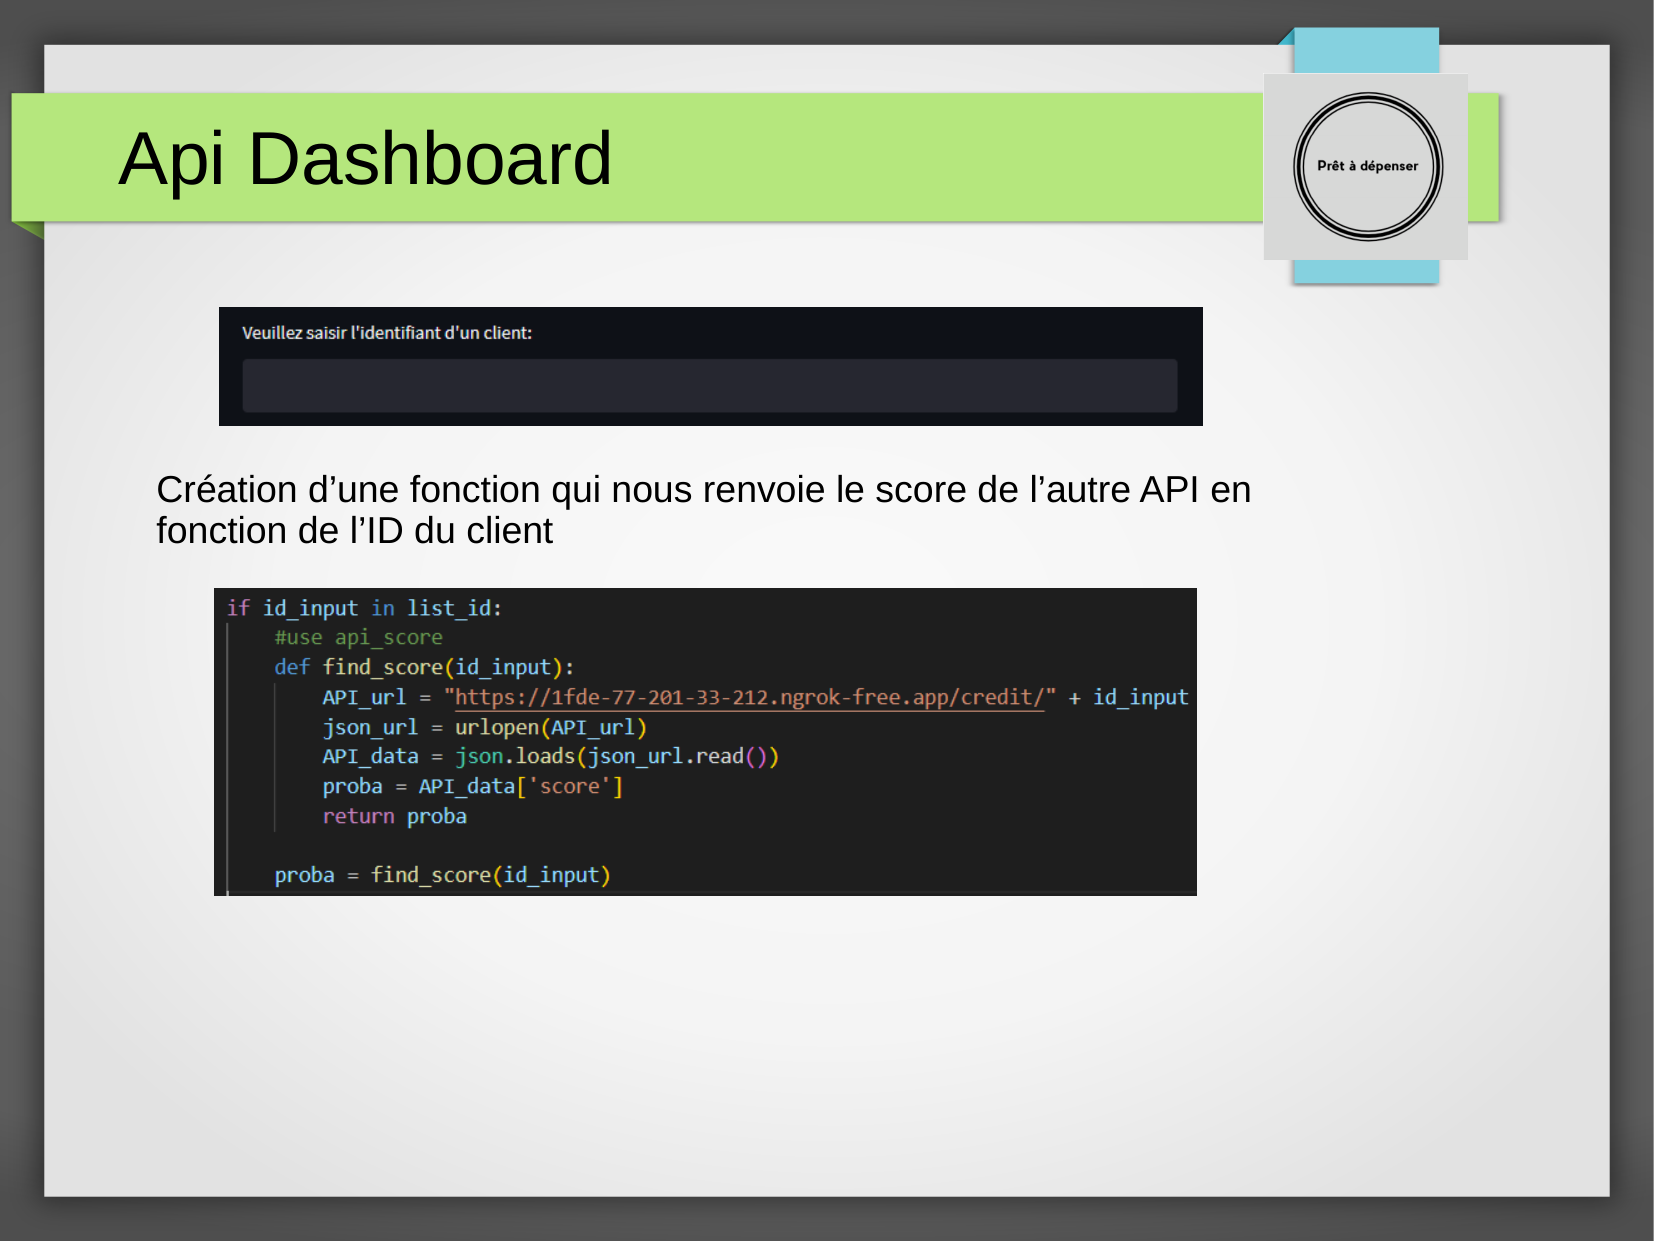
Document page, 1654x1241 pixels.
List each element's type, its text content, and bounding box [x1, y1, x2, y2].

text_box Création d’une fonction qui nous renvoie le score de l’autre API en fonction de l’ID du client [141, 460, 1323, 560]
picture [0, 0, 1654, 1241]
title Api Dashboard [118, 116, 1263, 201]
